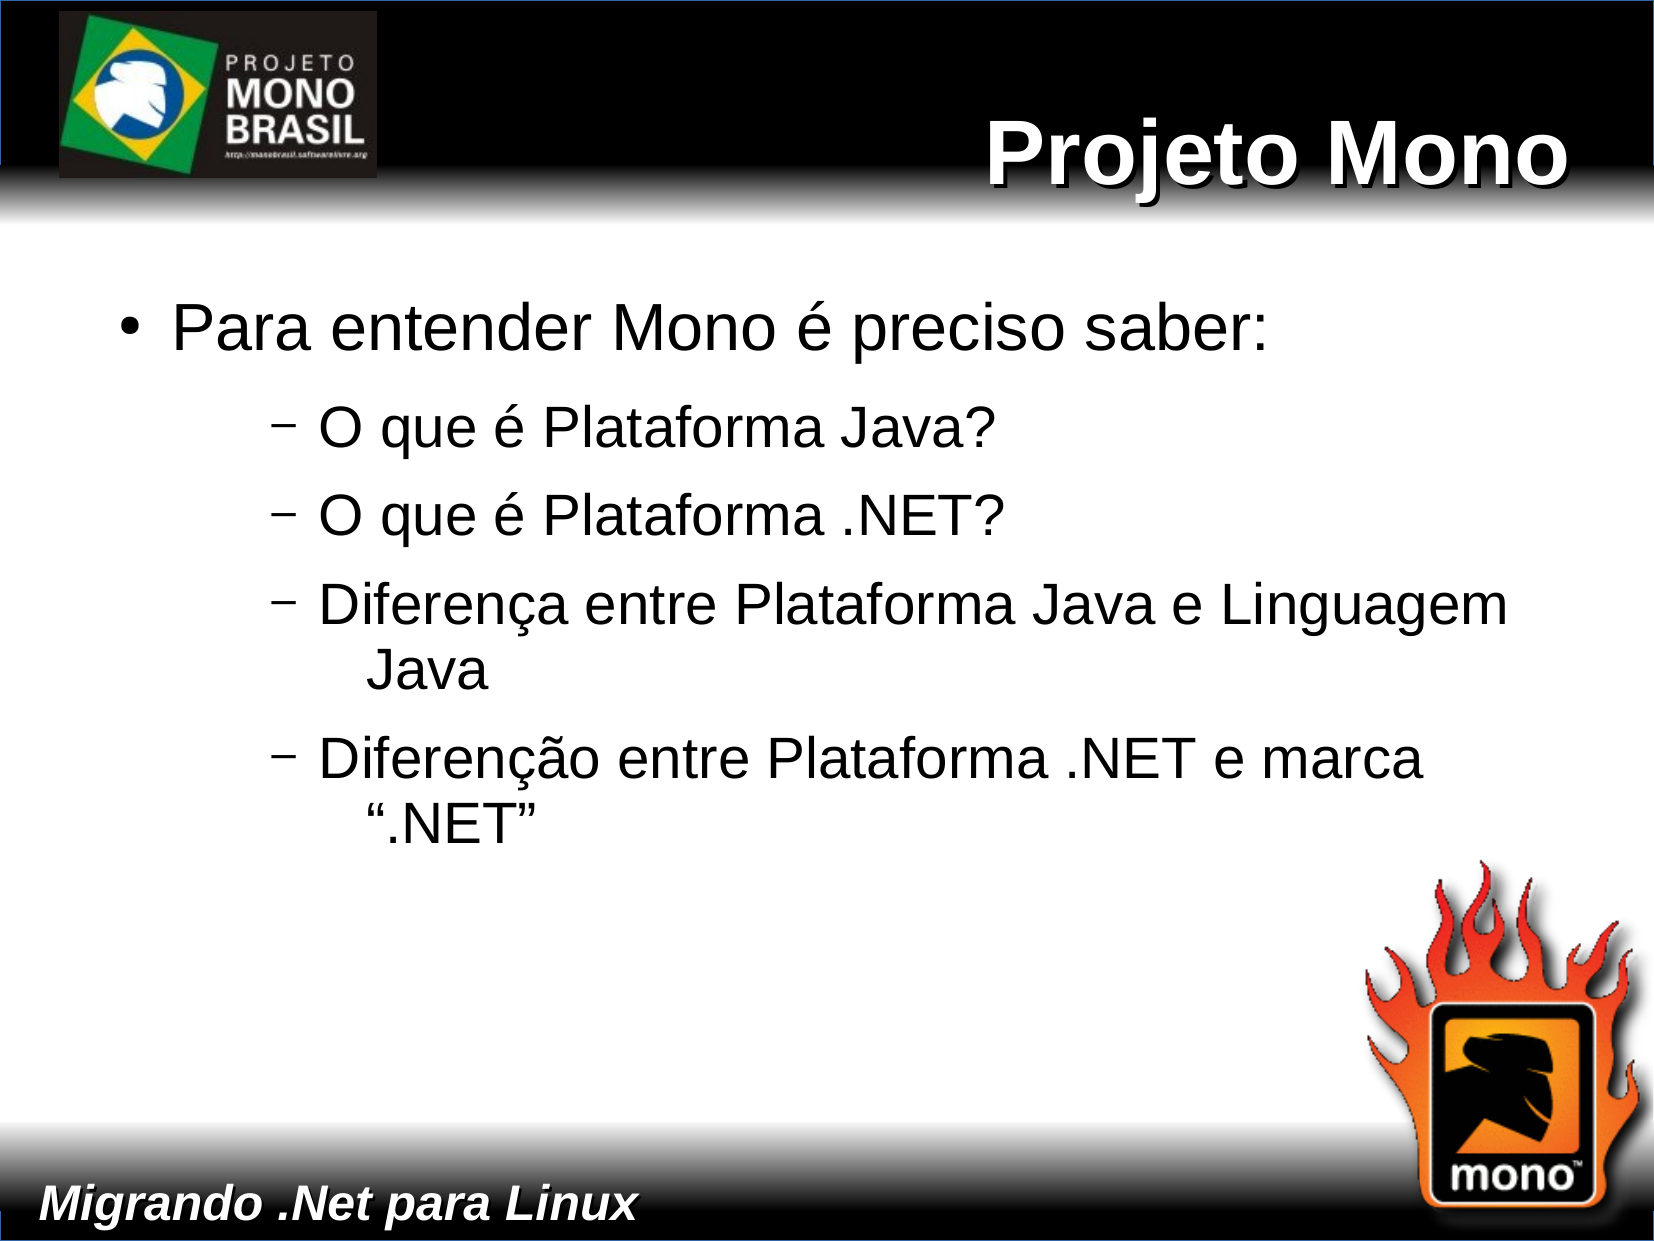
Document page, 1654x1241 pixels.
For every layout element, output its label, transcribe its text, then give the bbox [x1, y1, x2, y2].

list Para entender Mono é preciso saber: O que é Plataforma Java? O que é Plataforma .NET? Diferença entre Plataforma Java e Linguagem Java Diferenção entre Plataforma .NET e marca “.NET” [82, 290, 1571, 1109]
text_box Migrando .Net para Linux [23, 1168, 546, 1241]
picture [1302, 805, 1654, 1241]
title Projeto Mono [82, 49, 1571, 257]
picture [59, 11, 377, 178]
